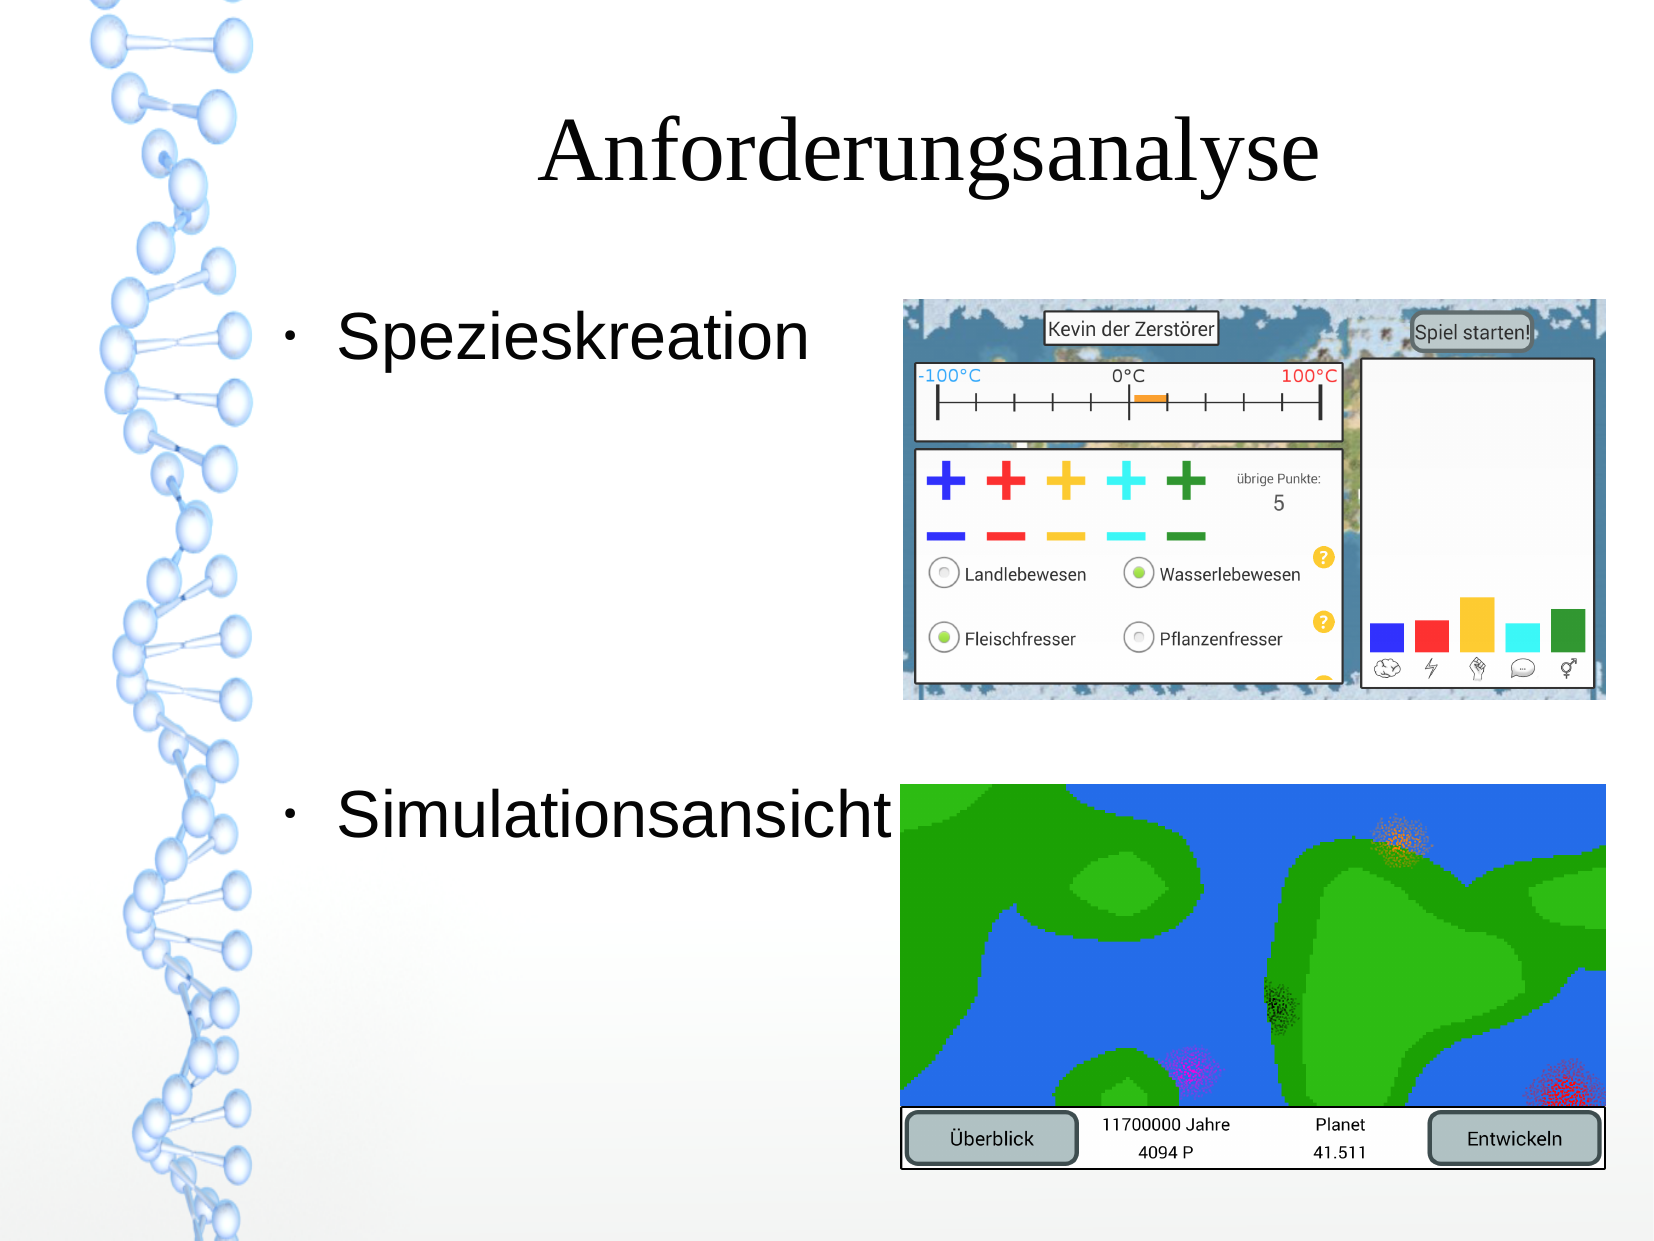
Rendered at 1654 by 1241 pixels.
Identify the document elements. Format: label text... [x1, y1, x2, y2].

picture [0, 0, 1654, 1241]
list Spezieskreation Simulationsansicht [265, 299, 1595, 1019]
title Anforderungsanalyse [265, 47, 1595, 252]
